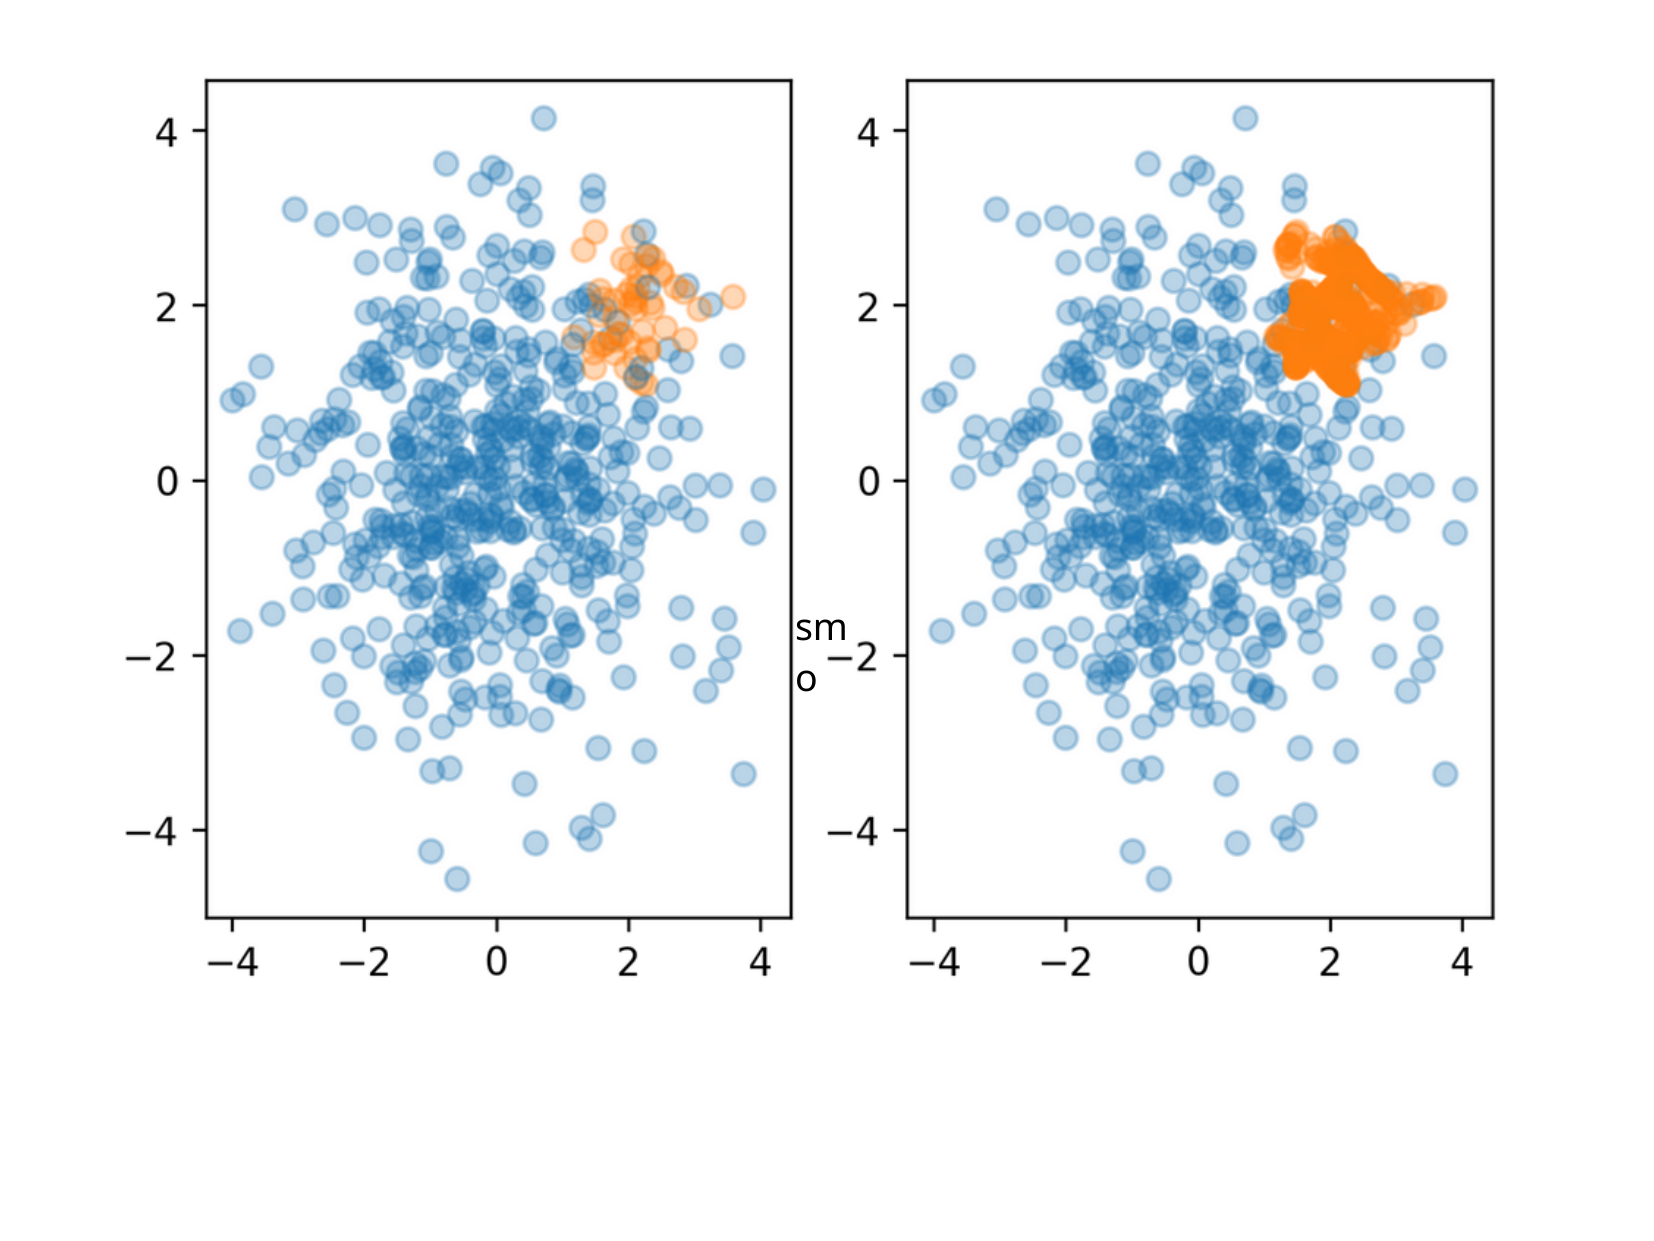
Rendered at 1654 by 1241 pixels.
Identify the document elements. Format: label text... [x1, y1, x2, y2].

picture [105, 44, 1526, 1017]
text_box smo [780, 593, 877, 646]
